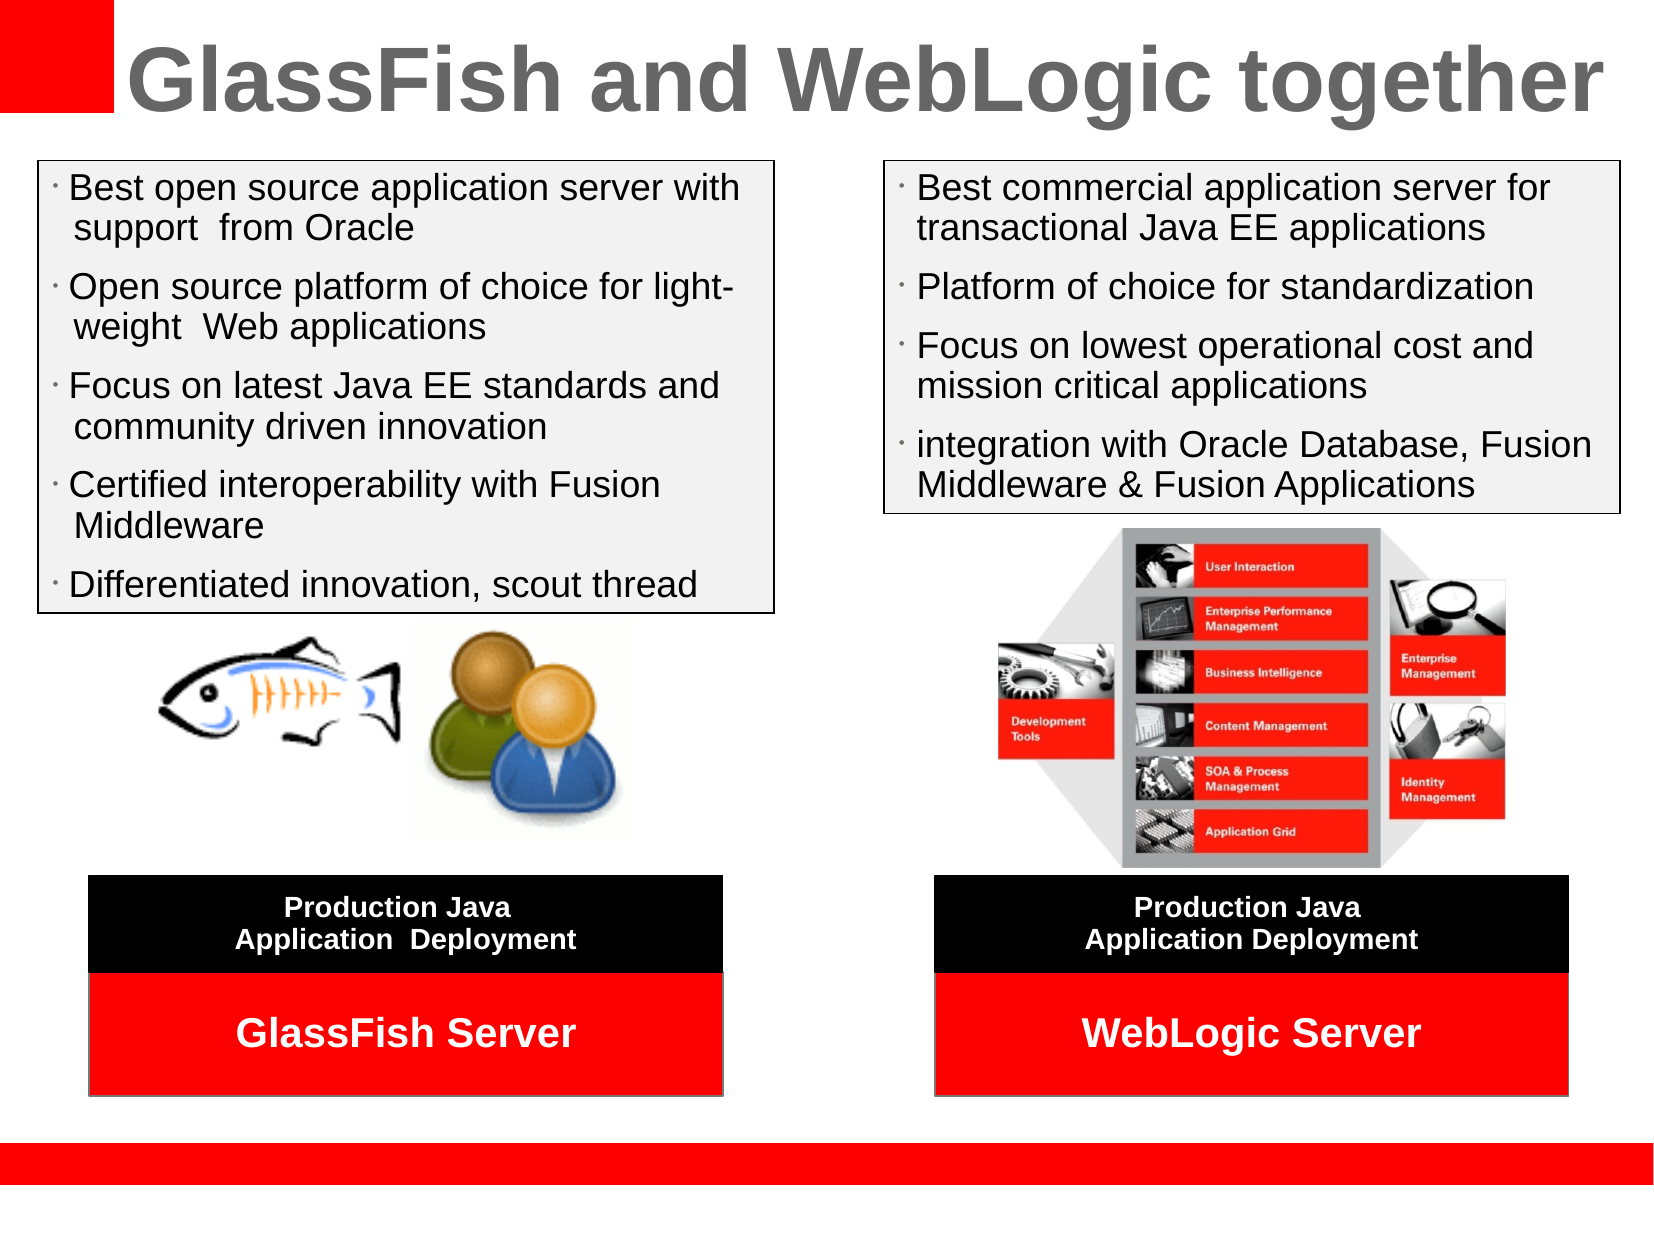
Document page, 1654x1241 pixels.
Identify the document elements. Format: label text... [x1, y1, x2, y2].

text_box Production Java Application Deployment [934, 875, 1569, 973]
picture [0, 1143, 1654, 1185]
text_box Production Java Application Deployment [88, 875, 723, 973]
picture [411, 619, 632, 841]
picture [998, 528, 1506, 868]
picture [0, 0, 114, 113]
text_box Best open source application server with support from Oracle Open source platform of choice for light- weight Web applications Focus on latest Java EE standards and community driven innovation Certified interoperability with Fusion Middleware Differentiated innovation, scout thread [37, 160, 775, 613]
title GlassFish and WebLogic together [126, 0, 1627, 163]
text_box WebLogic Server [934, 973, 1569, 1097]
picture [157, 619, 403, 770]
text_box Best commercial application server for transactional Java EE applications Platform of choice for standardization Focus on lowest operational cost and mission critical applications integration with Oracle Database, Fusion Middleware & Fusion Applications [883, 163, 1620, 514]
text_box GlassFish Server [89, 972, 724, 1097]
